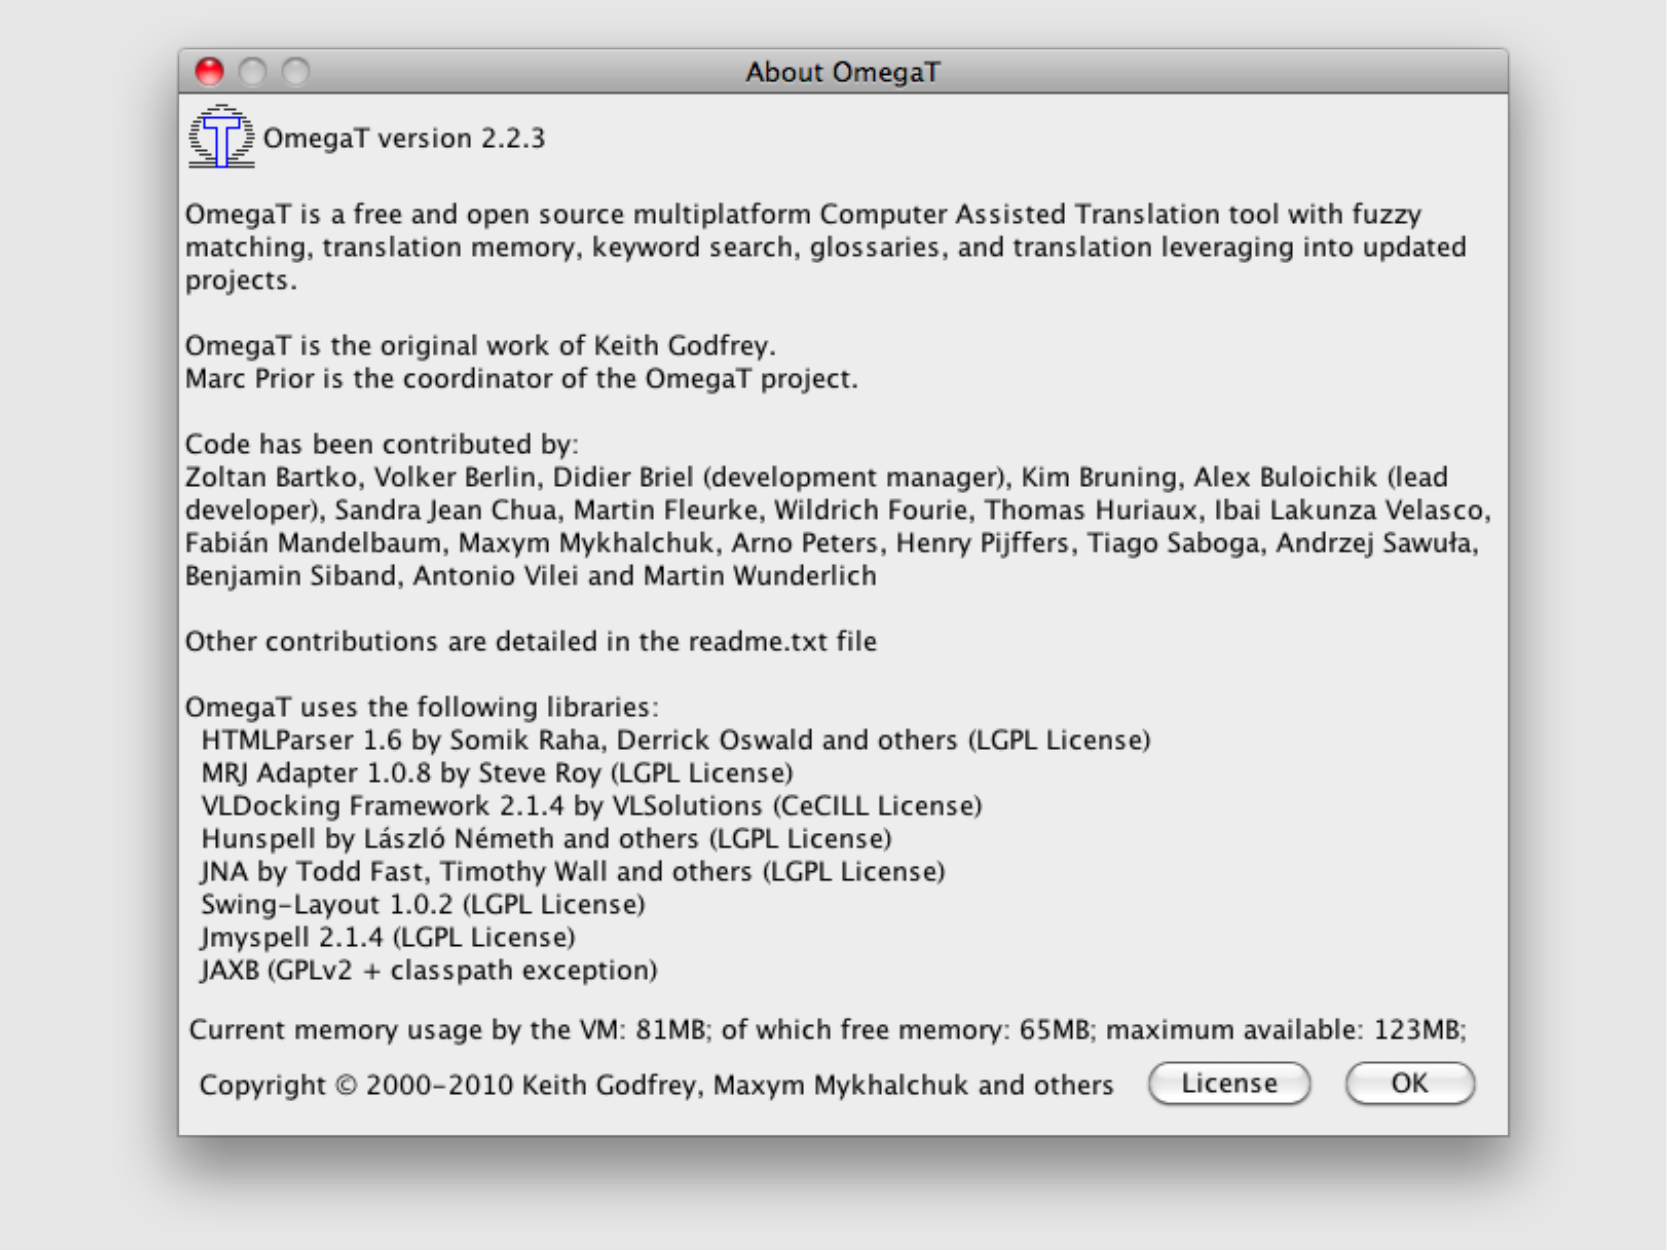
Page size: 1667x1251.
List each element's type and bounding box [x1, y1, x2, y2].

picture [97, 0, 1591, 1249]
